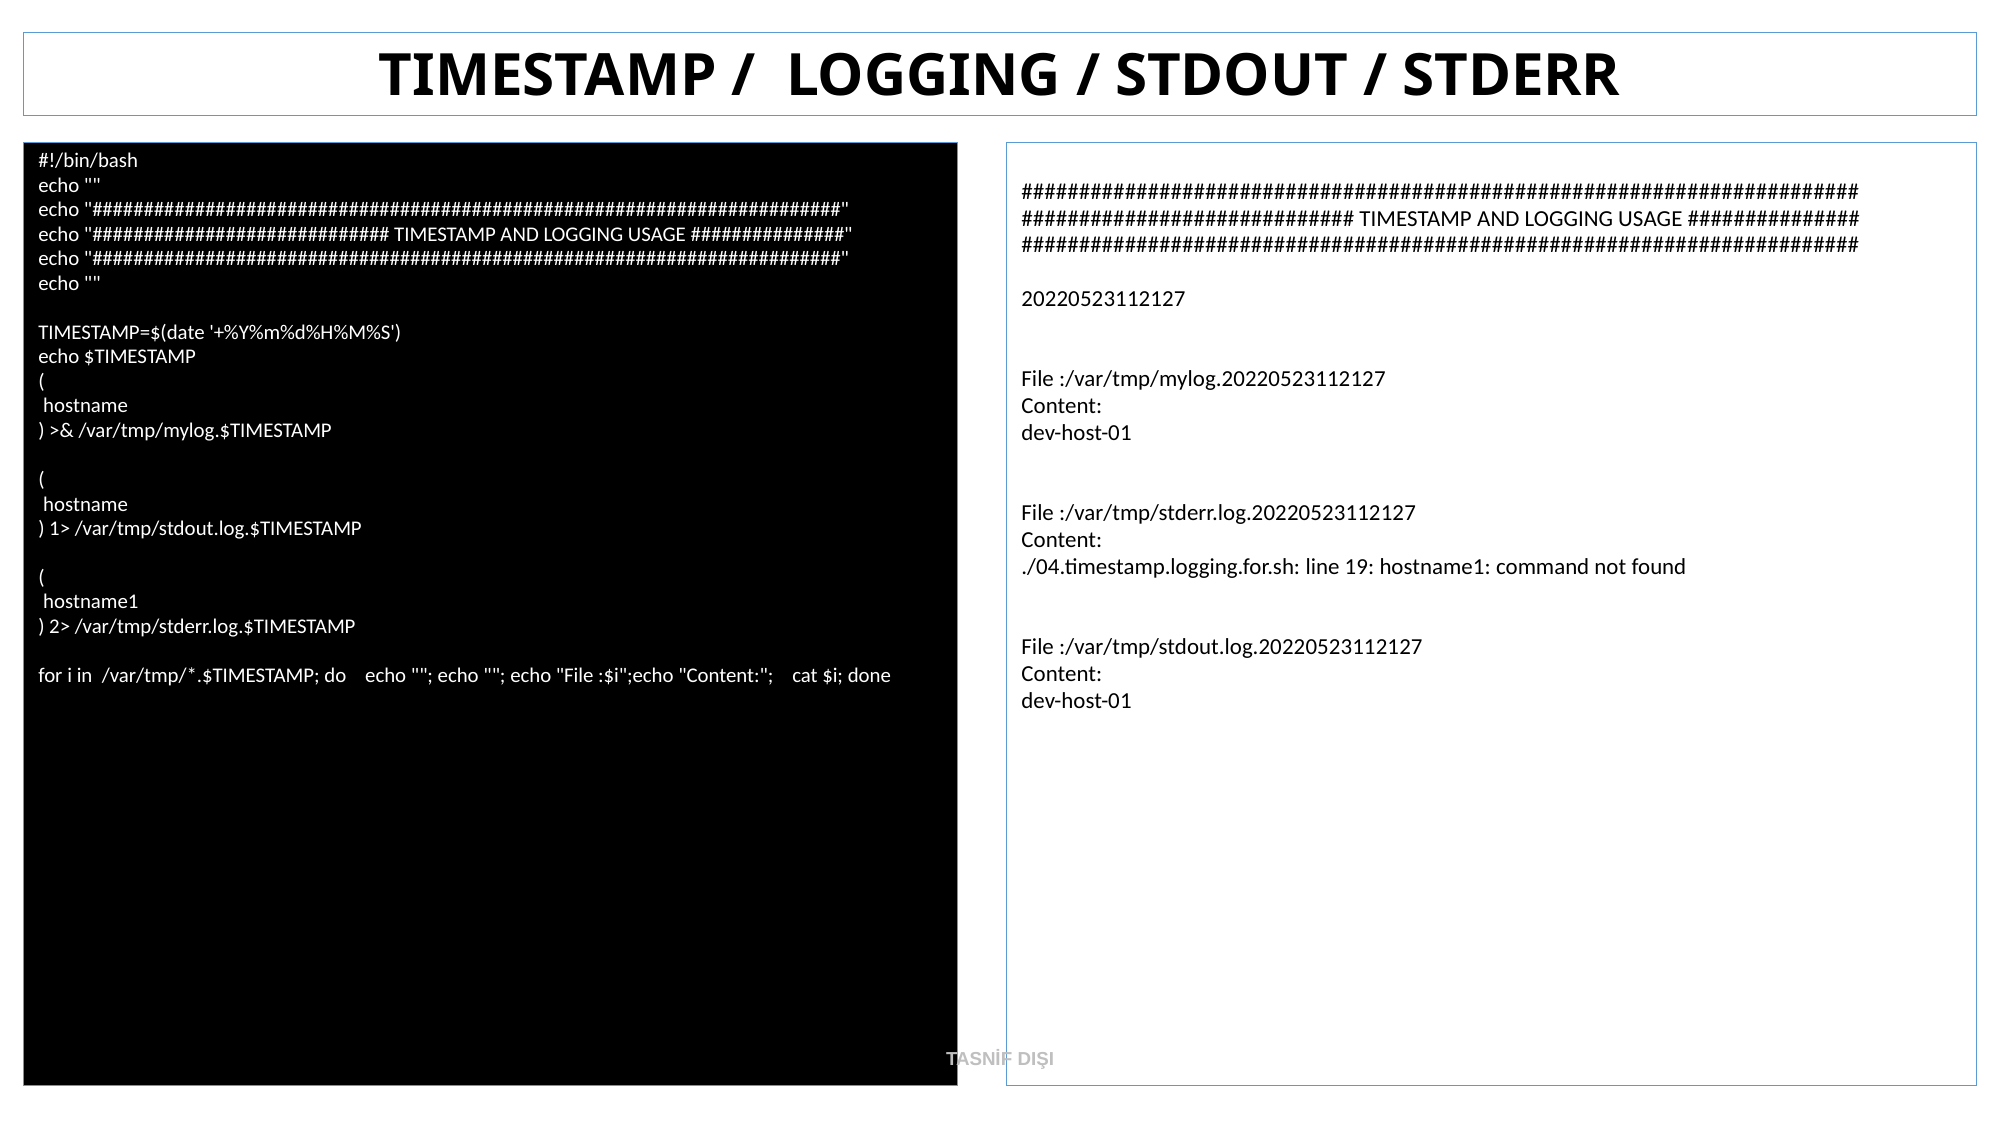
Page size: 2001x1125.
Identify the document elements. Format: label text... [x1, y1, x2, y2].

subtitle #!/bin/bash echo "" echo "#########################################################################" echo "############################# TIMESTAMP AND LOGGING USAGE ###############" echo "#########################################################################" echo "" TIMESTAMP=$(date '+%Y%m%d%H%M%S') echo $TIMESTAMP ( hostname ) >& /var/tmp/mylog.$TIMESTAMP ( hostname ) 1> /var/tmp/stdout.log.$TIMESTAMP ( hostname1 ) 2> /var/tmp/stderr.log.$TIMESTAMP for i in /var/tmp/*.$TIMESTAMP; do echo ""; echo ""; echo "File :$i";echo "Content:"; cat $i; done [23, 142, 958, 1042]
text_box ######################################################################### ############################# TIMESTAMP AND LOGGING USAGE ############### ######################################################################### 20220523112127 File :/var/tmp/mylog.20220523112127 Content: dev-host-01 File :/var/tmp/stderr.log.20220523112127 Content: ./04.timestamp.logging.for.sh: line 19: hostname1: command not found File :/var/tmp/stdout.log.20220523112127 Content: dev-host-01 [1006, 142, 1977, 1042]
title TIMESTAMP / LOGGING / STDOUT / STDERR [23, 32, 1977, 116]
footer TASNİF DIŞI [0, 1042, 2000, 1103]
